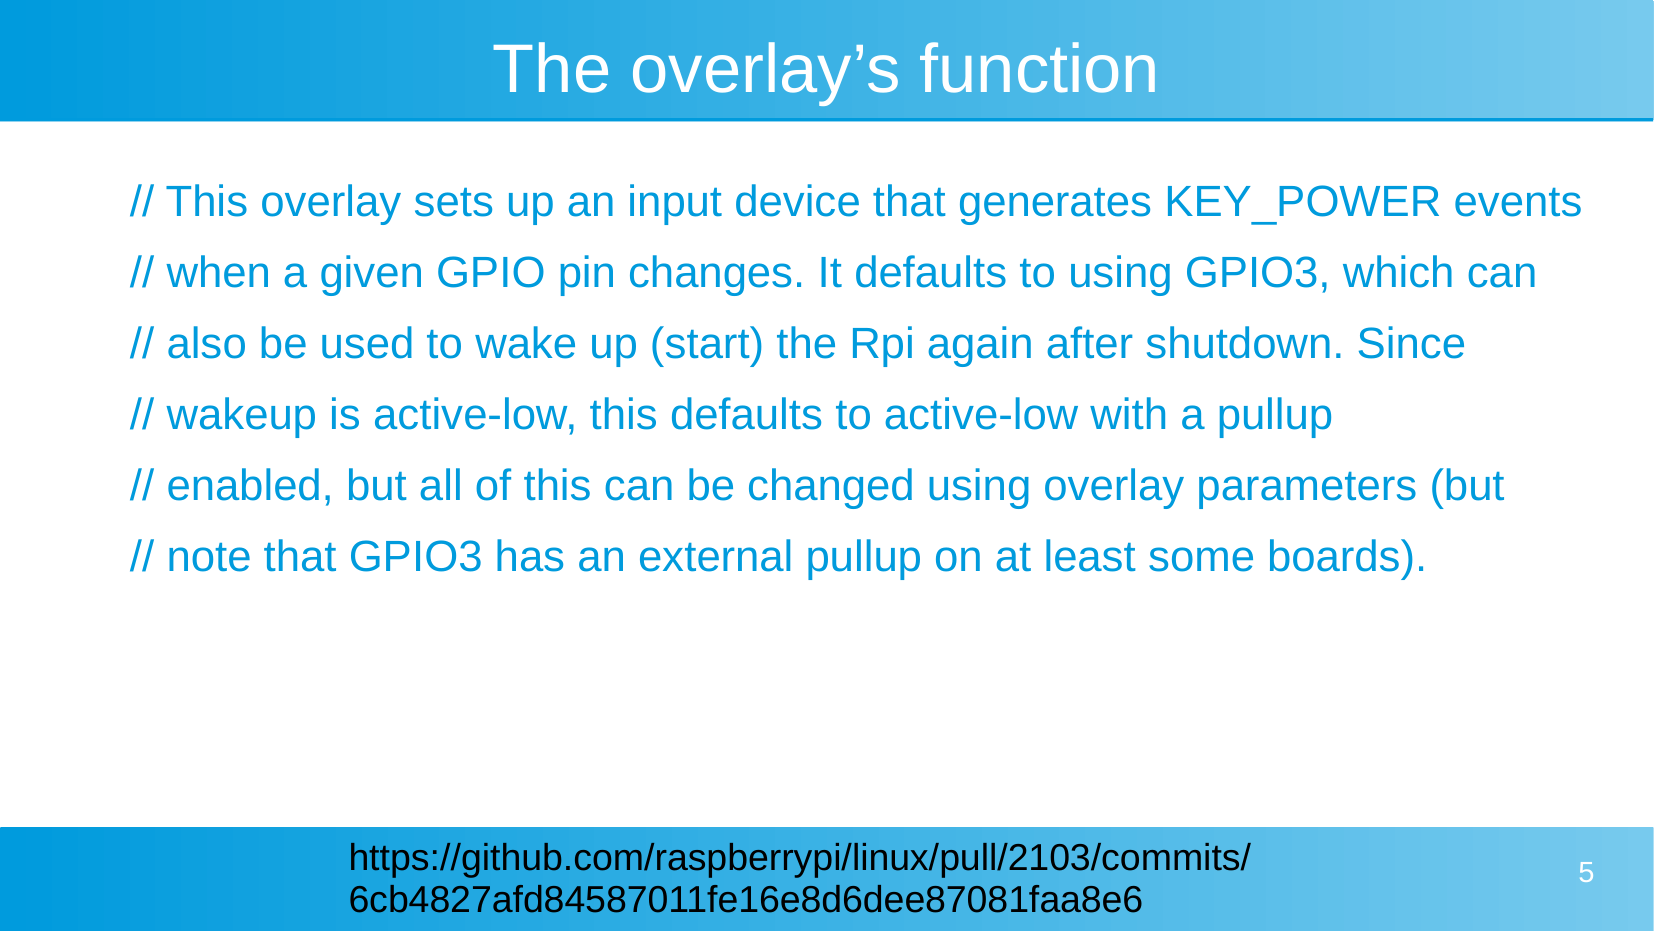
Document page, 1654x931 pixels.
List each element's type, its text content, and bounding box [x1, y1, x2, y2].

title The overlay’s function [59, 29, 1595, 108]
text_box https://github.com/raspberrypi/linux/pull/2103/commits/6cb4827afd84587011fe16e8d6dee87081faa8e6 [333, 828, 1449, 928]
list // This overlay sets up an input device that generates KEY_POWER events // when a given GPIO pin changes. It defaults to using GPIO3, which can // also be used to wake up (start) the Rpi again after shutdown. Since // wakeup is active-low, this defaults to active-low with a pullup // enabled, but all of this can be changed using overlay parameters (but // note that GPIO3 has an external pullup on at least some boards). [59, 177, 1595, 768]
